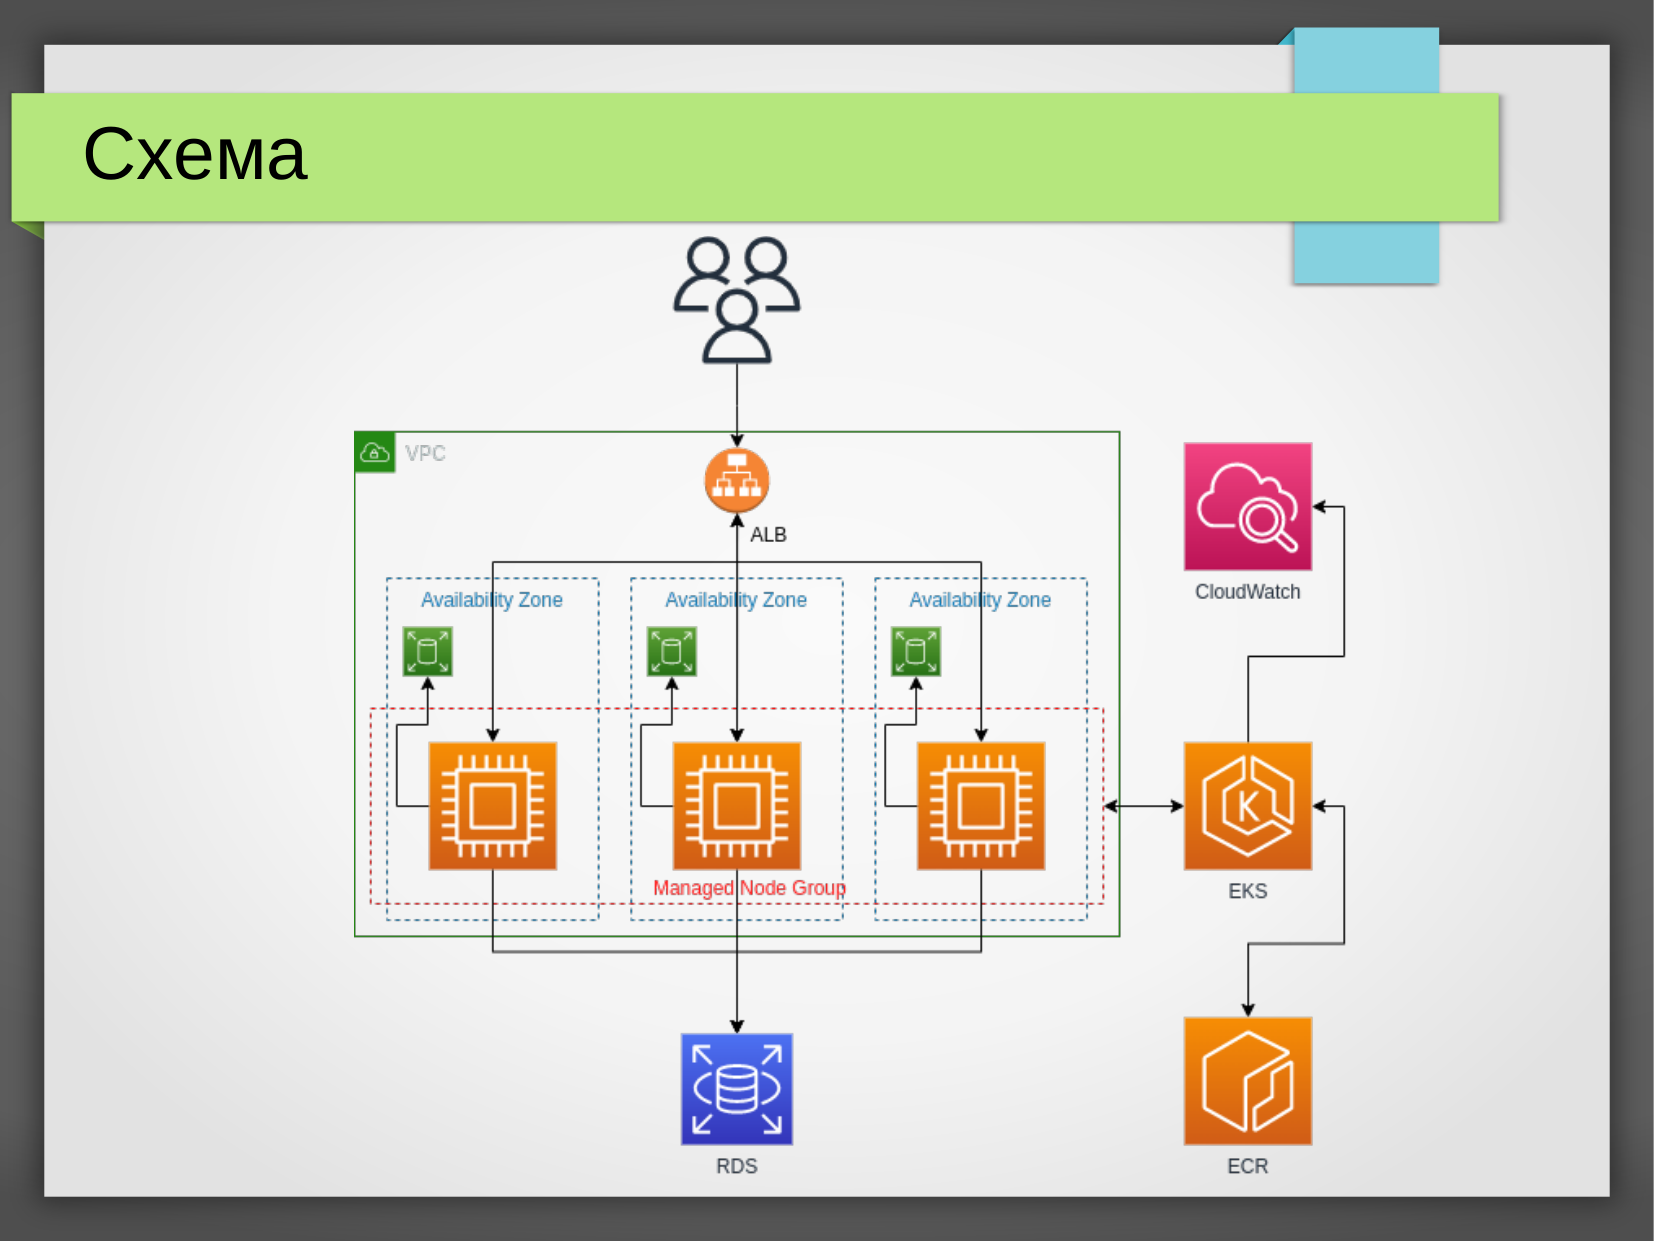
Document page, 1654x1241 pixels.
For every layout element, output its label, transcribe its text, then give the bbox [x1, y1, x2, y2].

title Схема [82, 94, 1264, 213]
picture [0, 0, 1654, 1241]
